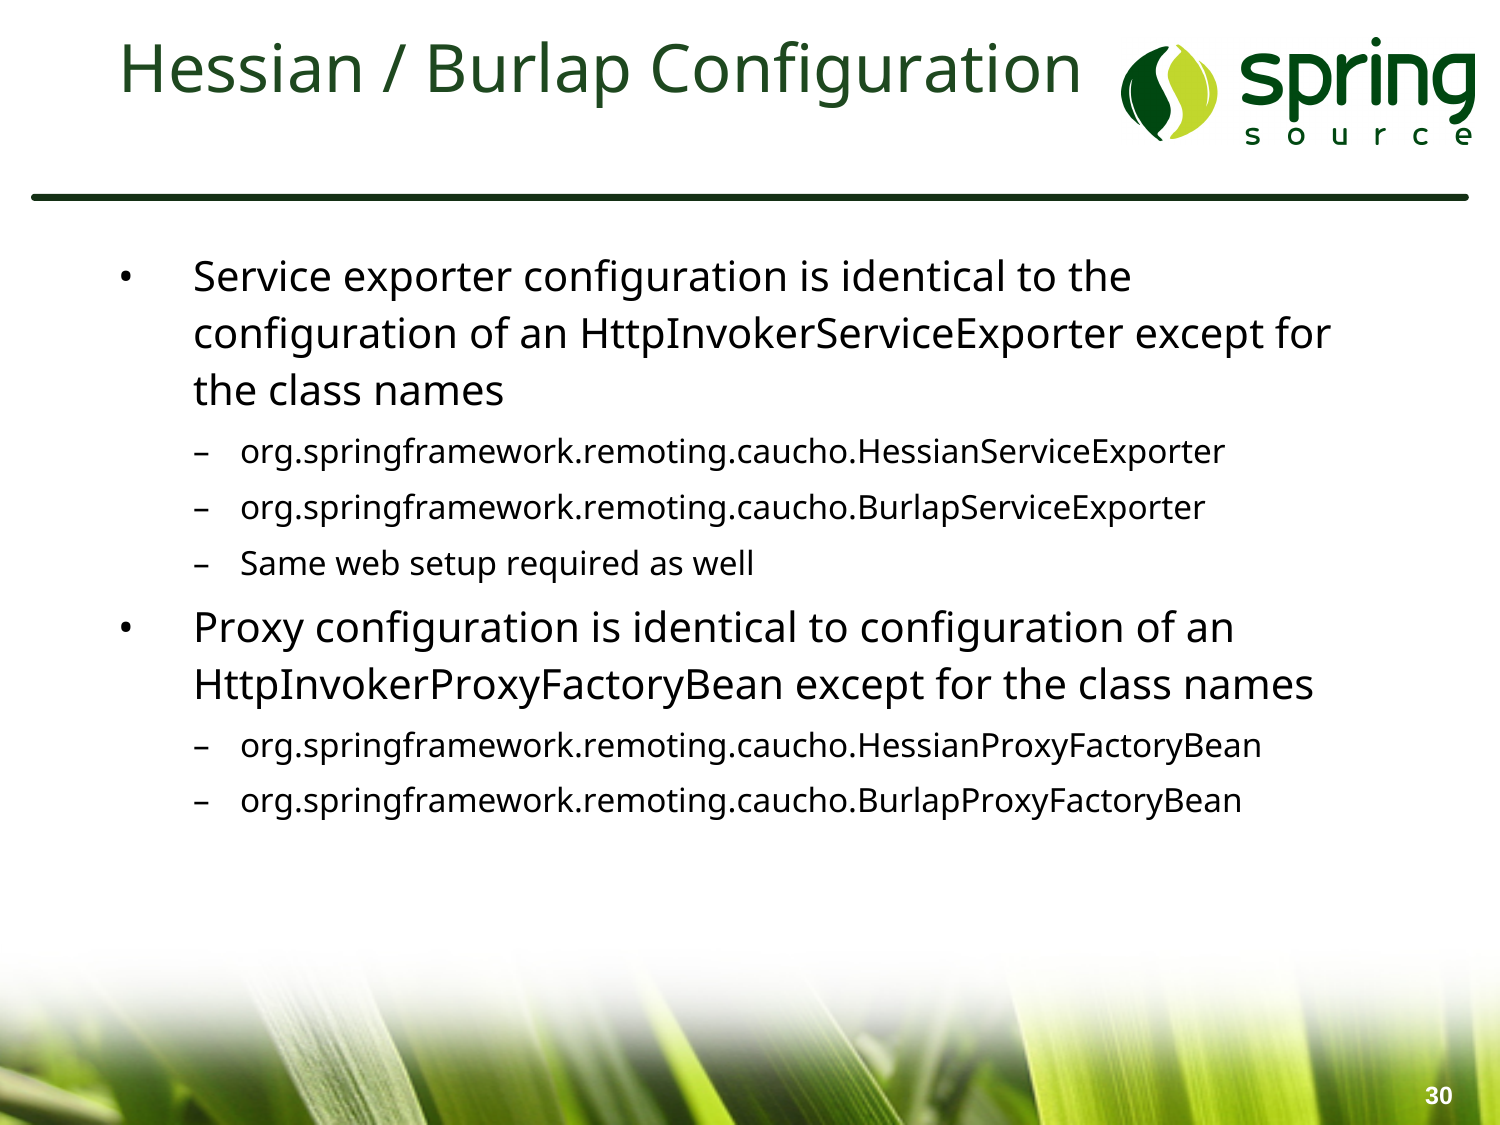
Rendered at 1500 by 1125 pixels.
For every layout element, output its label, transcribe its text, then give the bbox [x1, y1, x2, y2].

title Hessian / Burlap Configuration [103, 13, 1136, 191]
picture [1136, 37, 1475, 145]
picture [0, 944, 1500, 1125]
list Service exporter configuration is identical to the configuration of an HttpInvokerServiceExporter except for the class names org.springframework.remoting.caucho.HessianServiceExporter org.springframework.remoting.caucho.BurlapServiceExporter Same web setup required as well Proxy configuration is identical to configuration of an HttpInvokerProxyFactoryBean except for the class names org.springframework.remoting.caucho.HessianProxyFactoryBean org.springframework.remoting.caucho.BurlapProxyFactoryBean [103, 239, 1394, 903]
